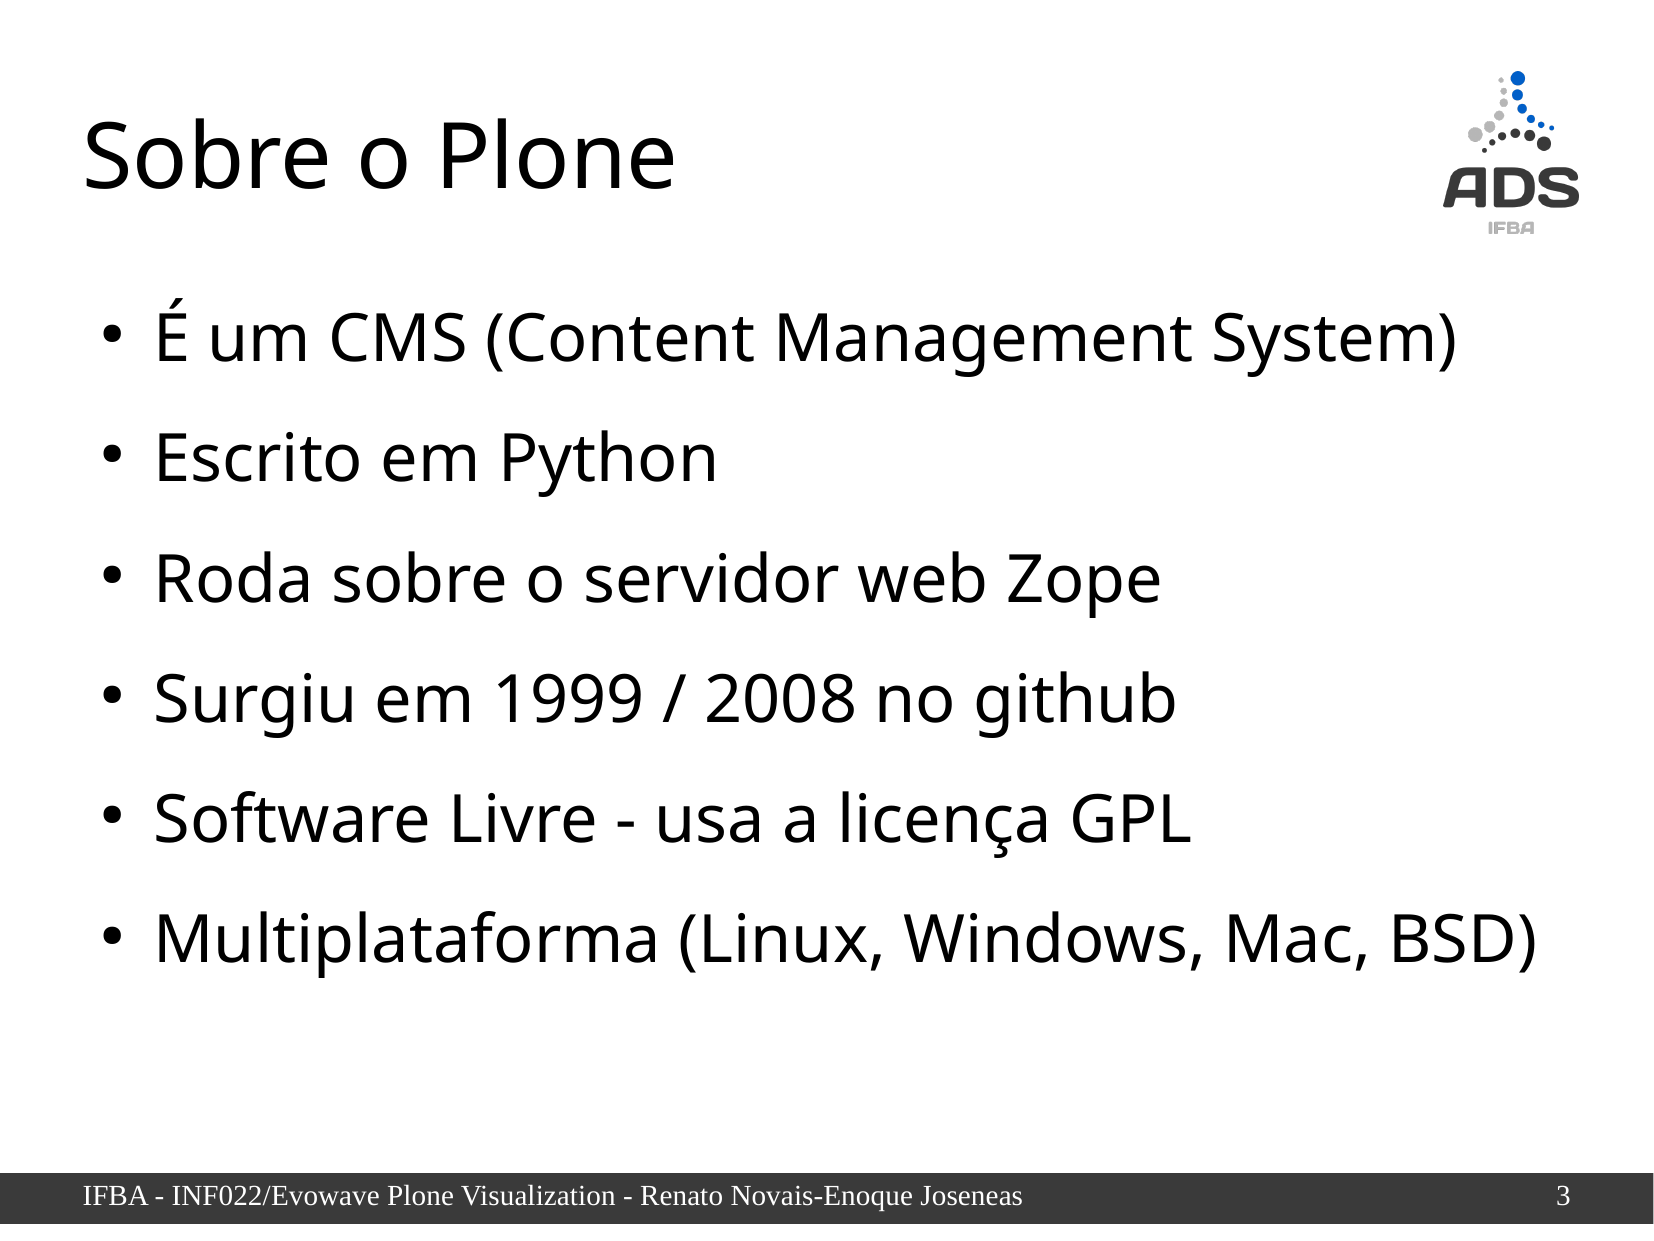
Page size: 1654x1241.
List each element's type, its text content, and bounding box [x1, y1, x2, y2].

title Sobre o Plone [82, 49, 1426, 257]
picture [1443, 71, 1579, 234]
list É um CMS (Content Management System) Escrito em Python Roda sobre o servidor web Zope Surgiu em 1999 / 2008 no github Software Livre - usa a licença GPL Multiplataforma (Linux, Windows, Mac, BSD) [82, 290, 1571, 1156]
